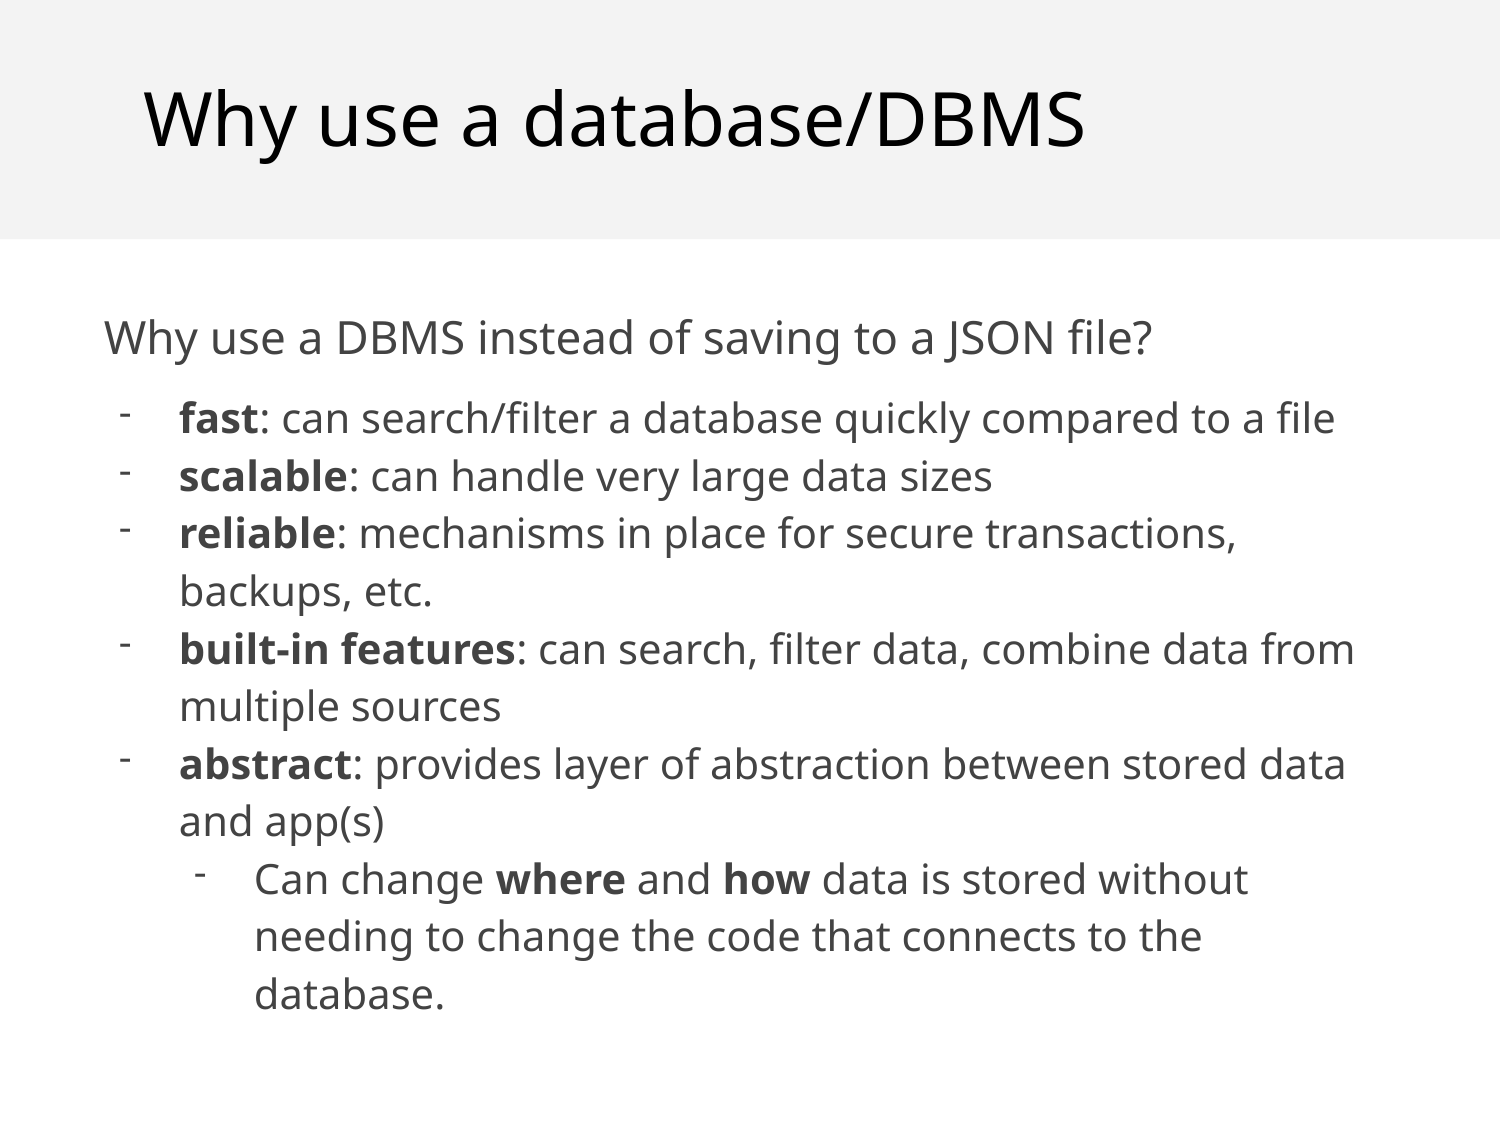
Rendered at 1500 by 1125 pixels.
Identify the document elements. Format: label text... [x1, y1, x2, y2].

title Why use a database/DBMS [128, 56, 1372, 183]
list Why use a DBMS instead of saving to a JSON file? fast: can search/filter a database quickly compared to a file scalable: can handle very large data sizes reliable: mechanisms in place for secure transactions, backups, etc. built-in features: can search, filter data, combine data from multiple sources abstract: provides layer of abstraction between stored data and app(s) Can change where and how data is stored without needing to change the code that connects to the database. [89, 285, 1411, 1033]
